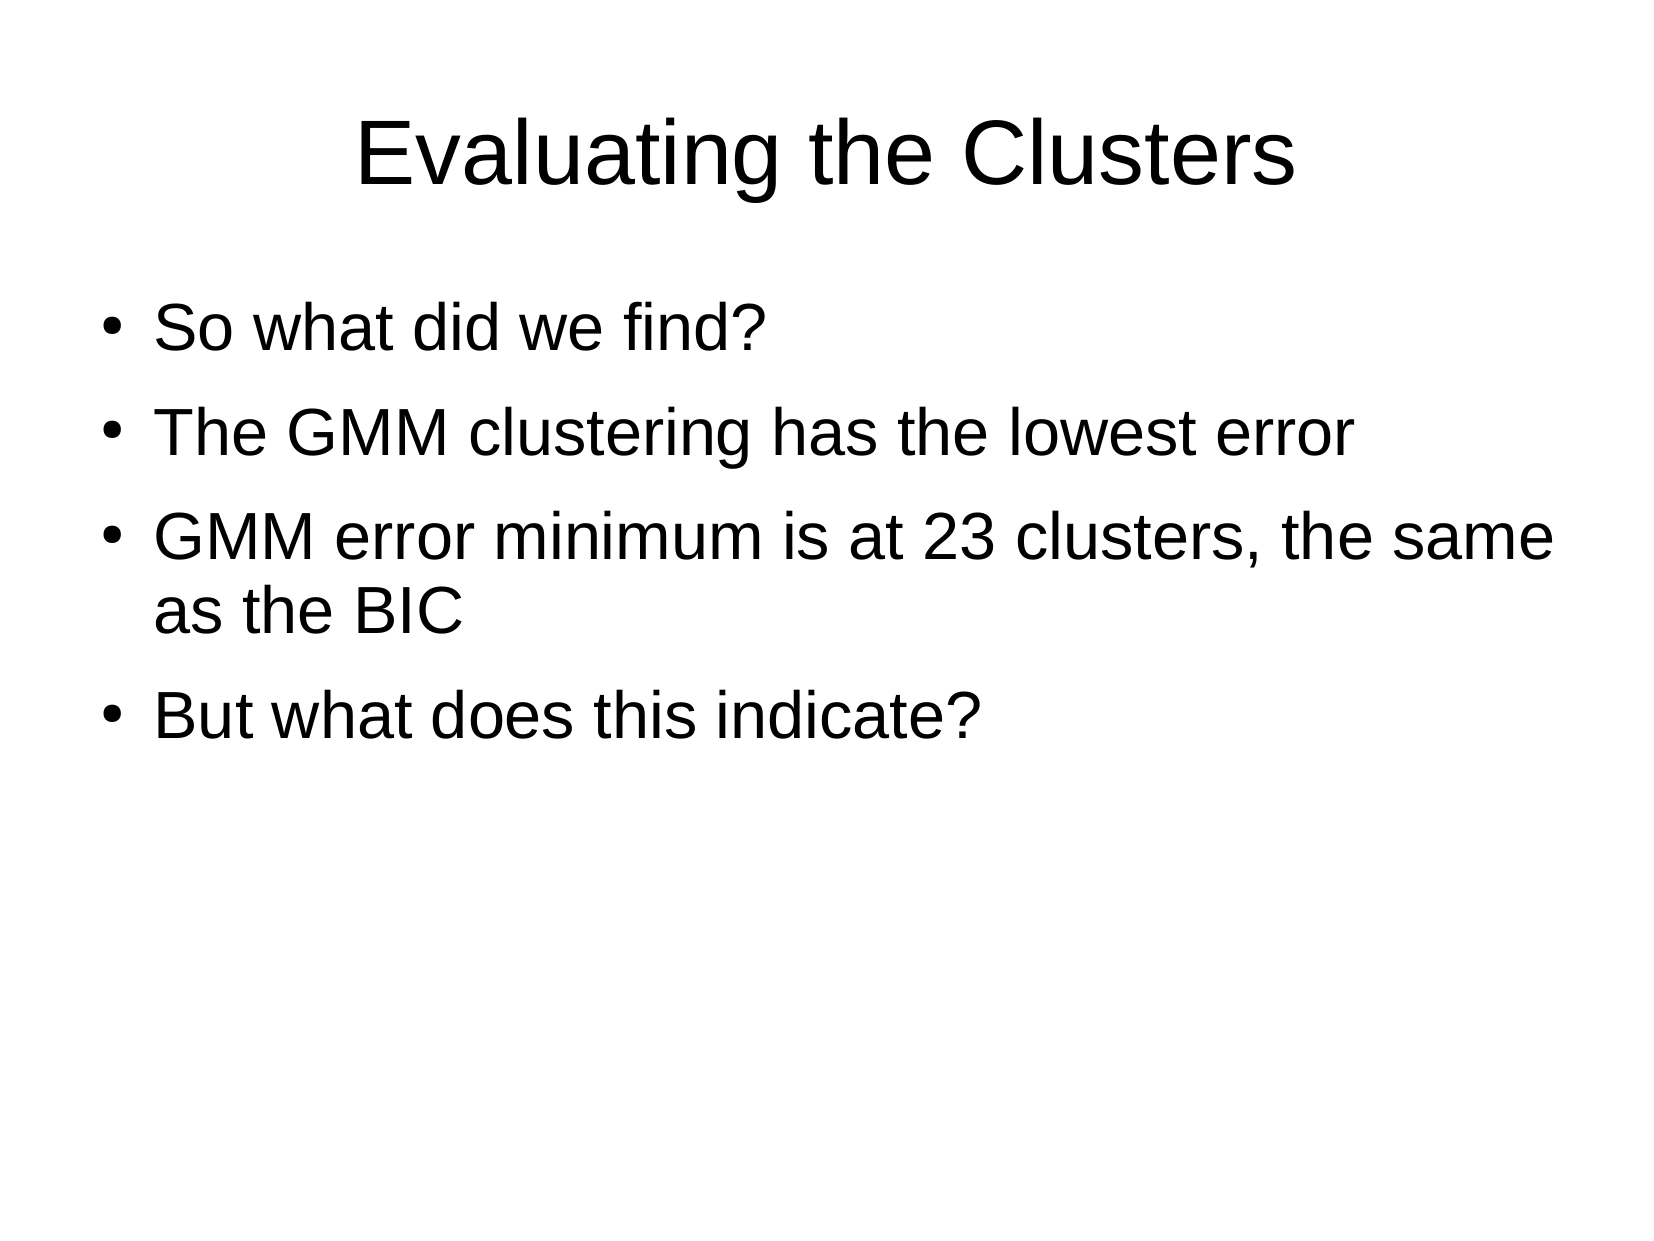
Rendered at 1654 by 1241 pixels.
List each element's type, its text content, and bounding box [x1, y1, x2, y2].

title Evaluating the Clusters [82, 49, 1571, 257]
list So what did we find? The GMM clustering has the lowest error GMM error minimum is at 23 clusters, the same as the BIC But what does this indicate? [82, 290, 1571, 1010]
